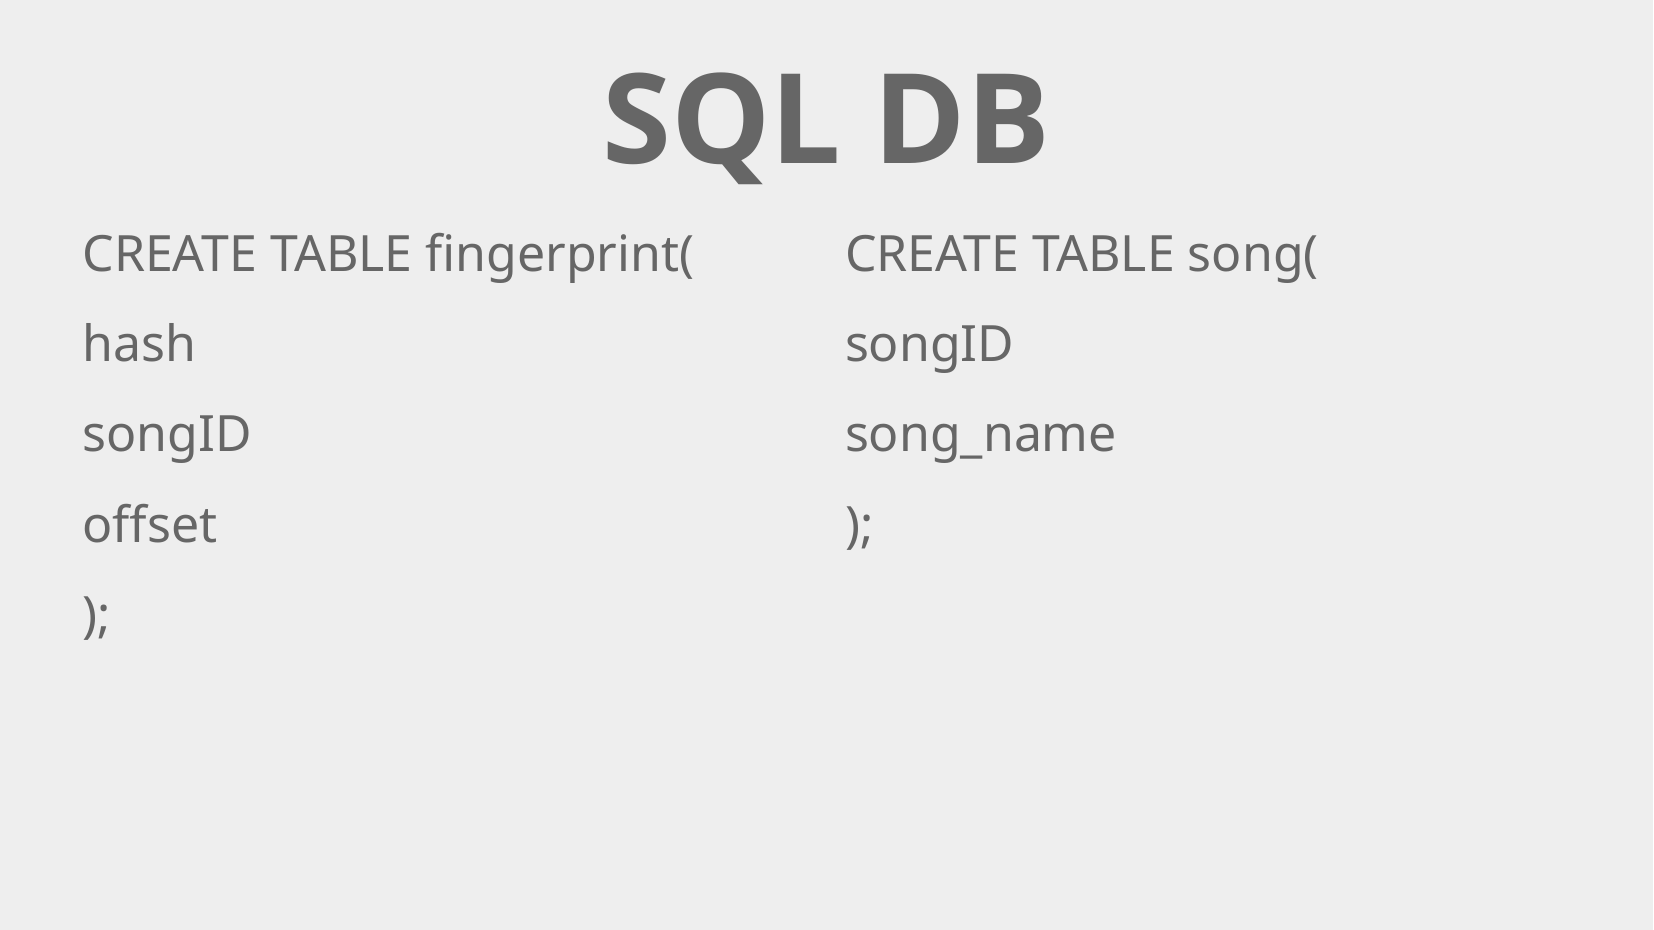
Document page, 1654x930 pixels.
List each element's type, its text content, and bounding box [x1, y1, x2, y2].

list CREATE TABLE song( songID song_name ); [844, 217, 1571, 757]
list CREATE TABLE fingerprint( hash songID offset ); [82, 217, 809, 757]
title SQL DB [82, 36, 1571, 193]
